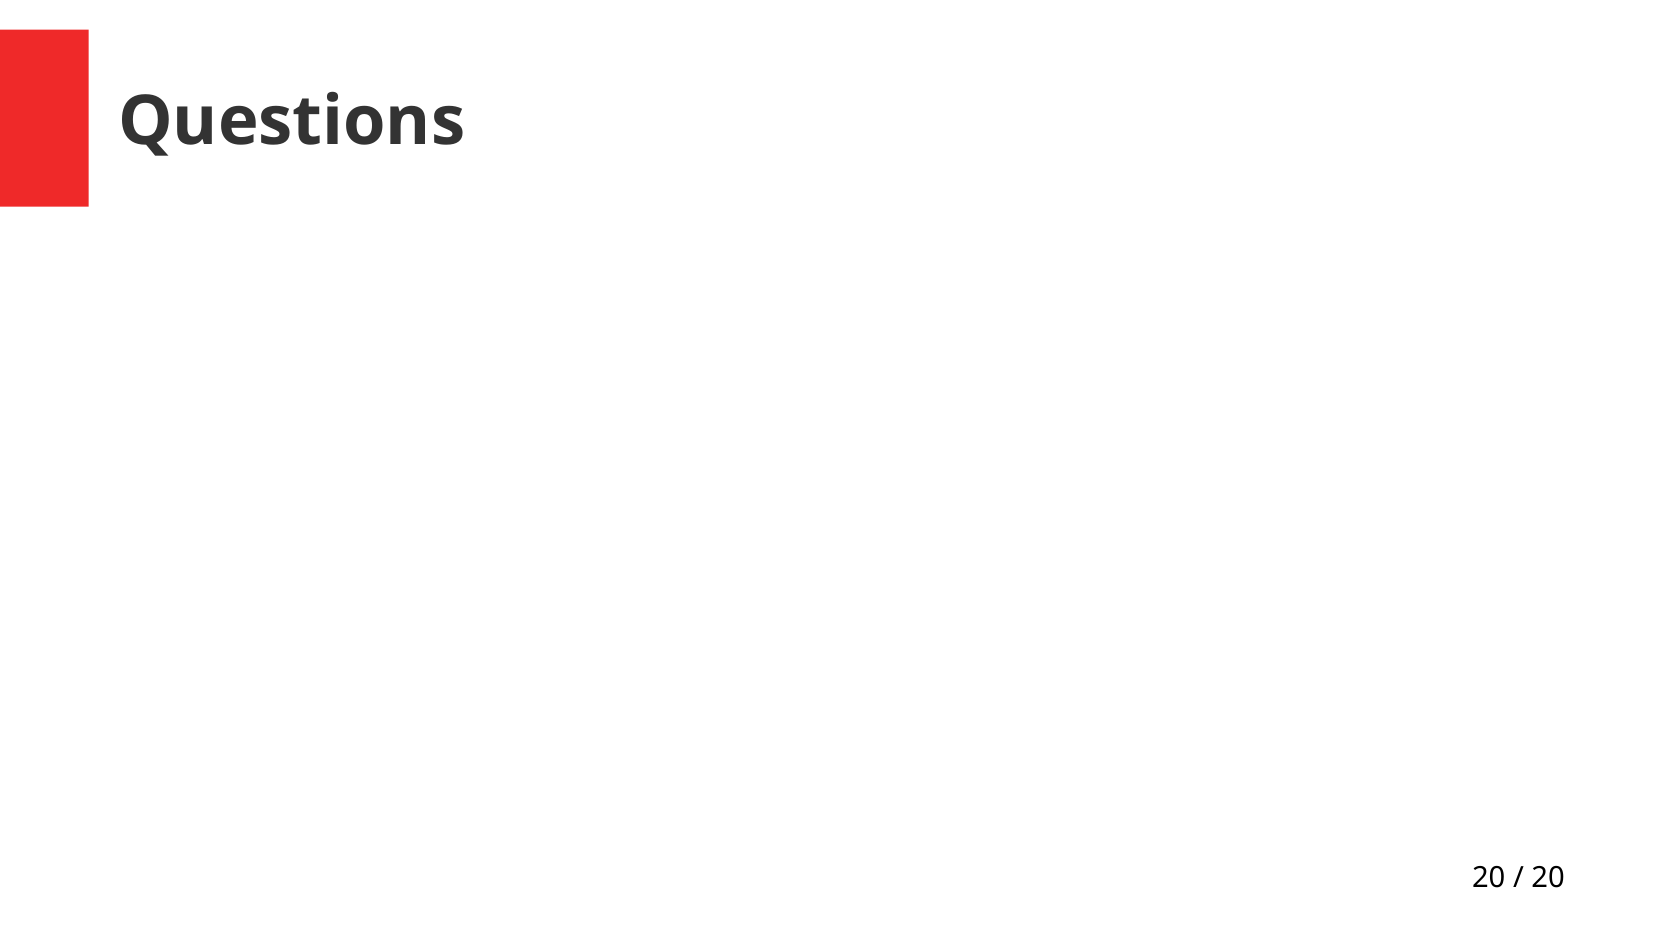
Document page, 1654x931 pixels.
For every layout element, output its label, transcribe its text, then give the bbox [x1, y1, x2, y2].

title Questions [118, 29, 1595, 207]
